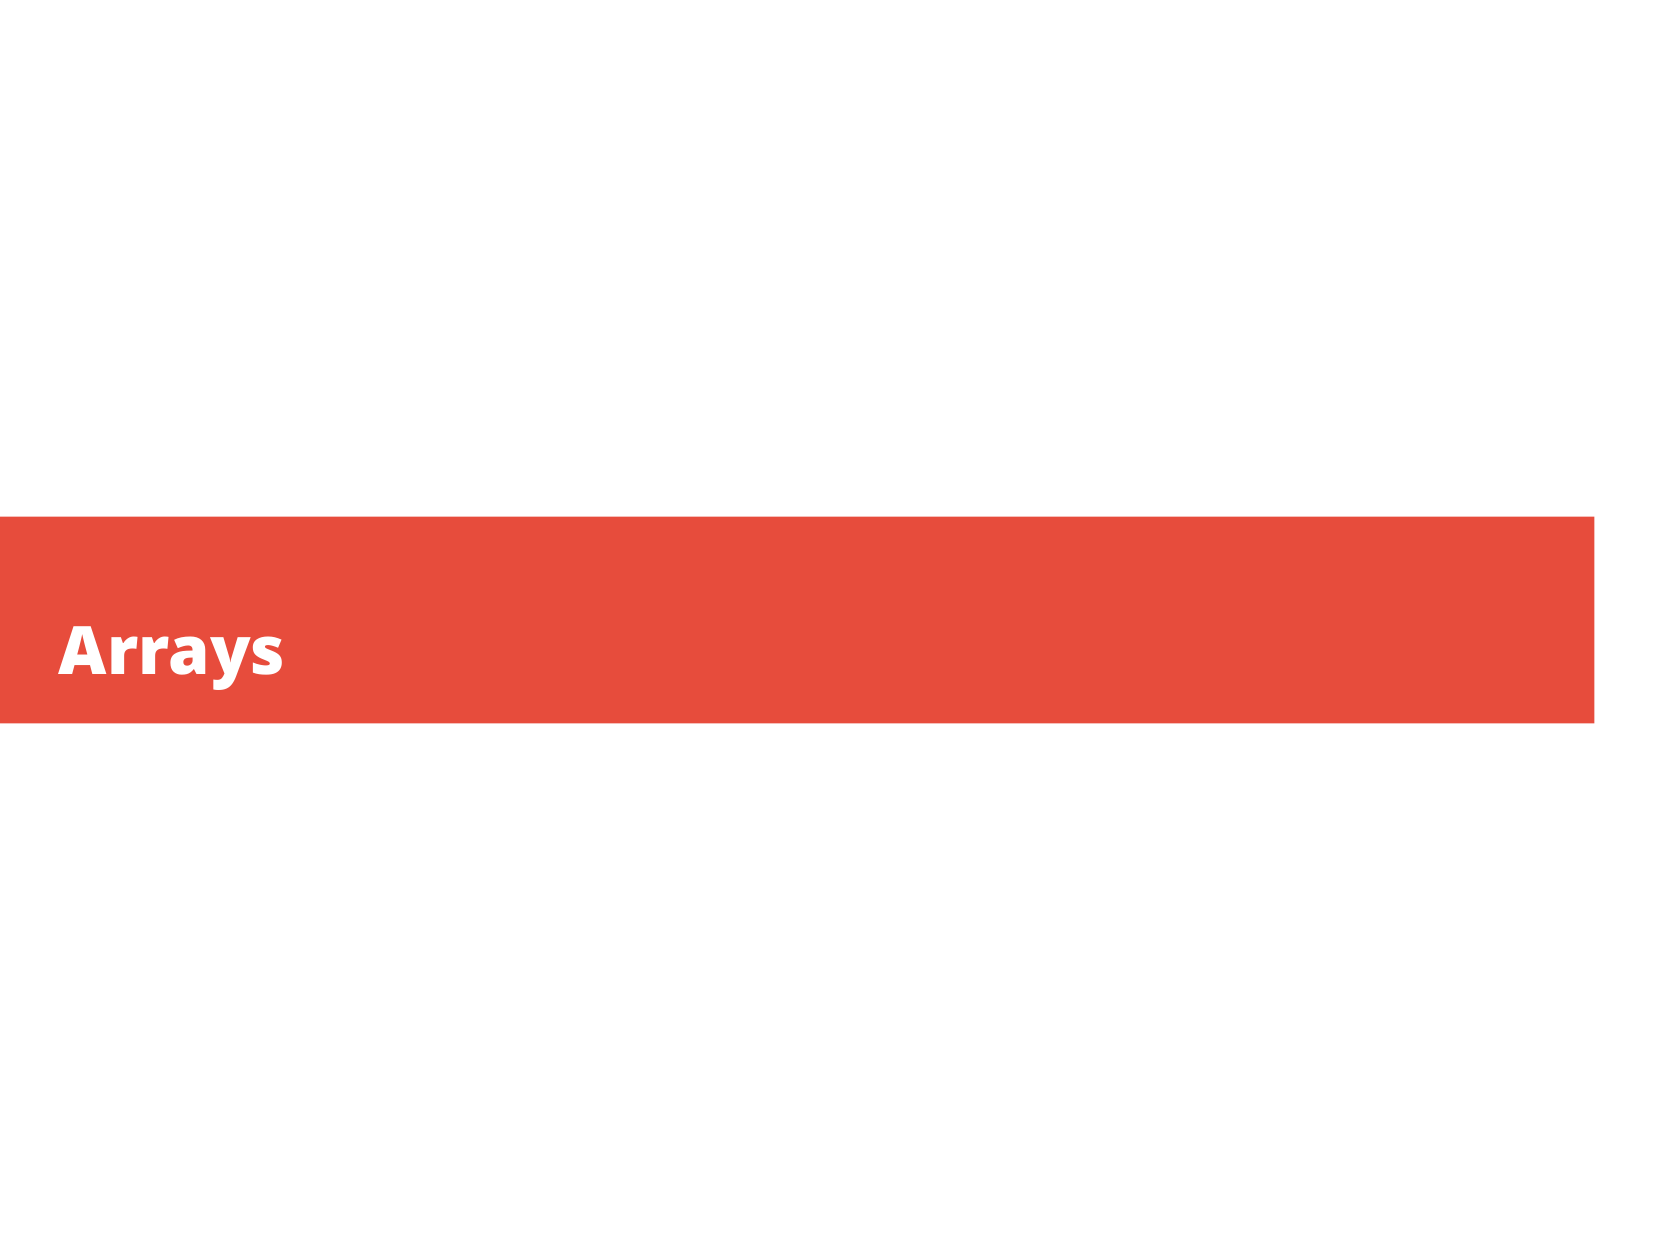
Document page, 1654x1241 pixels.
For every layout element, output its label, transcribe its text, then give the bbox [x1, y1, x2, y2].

title Arrays [59, 546, 1595, 694]
